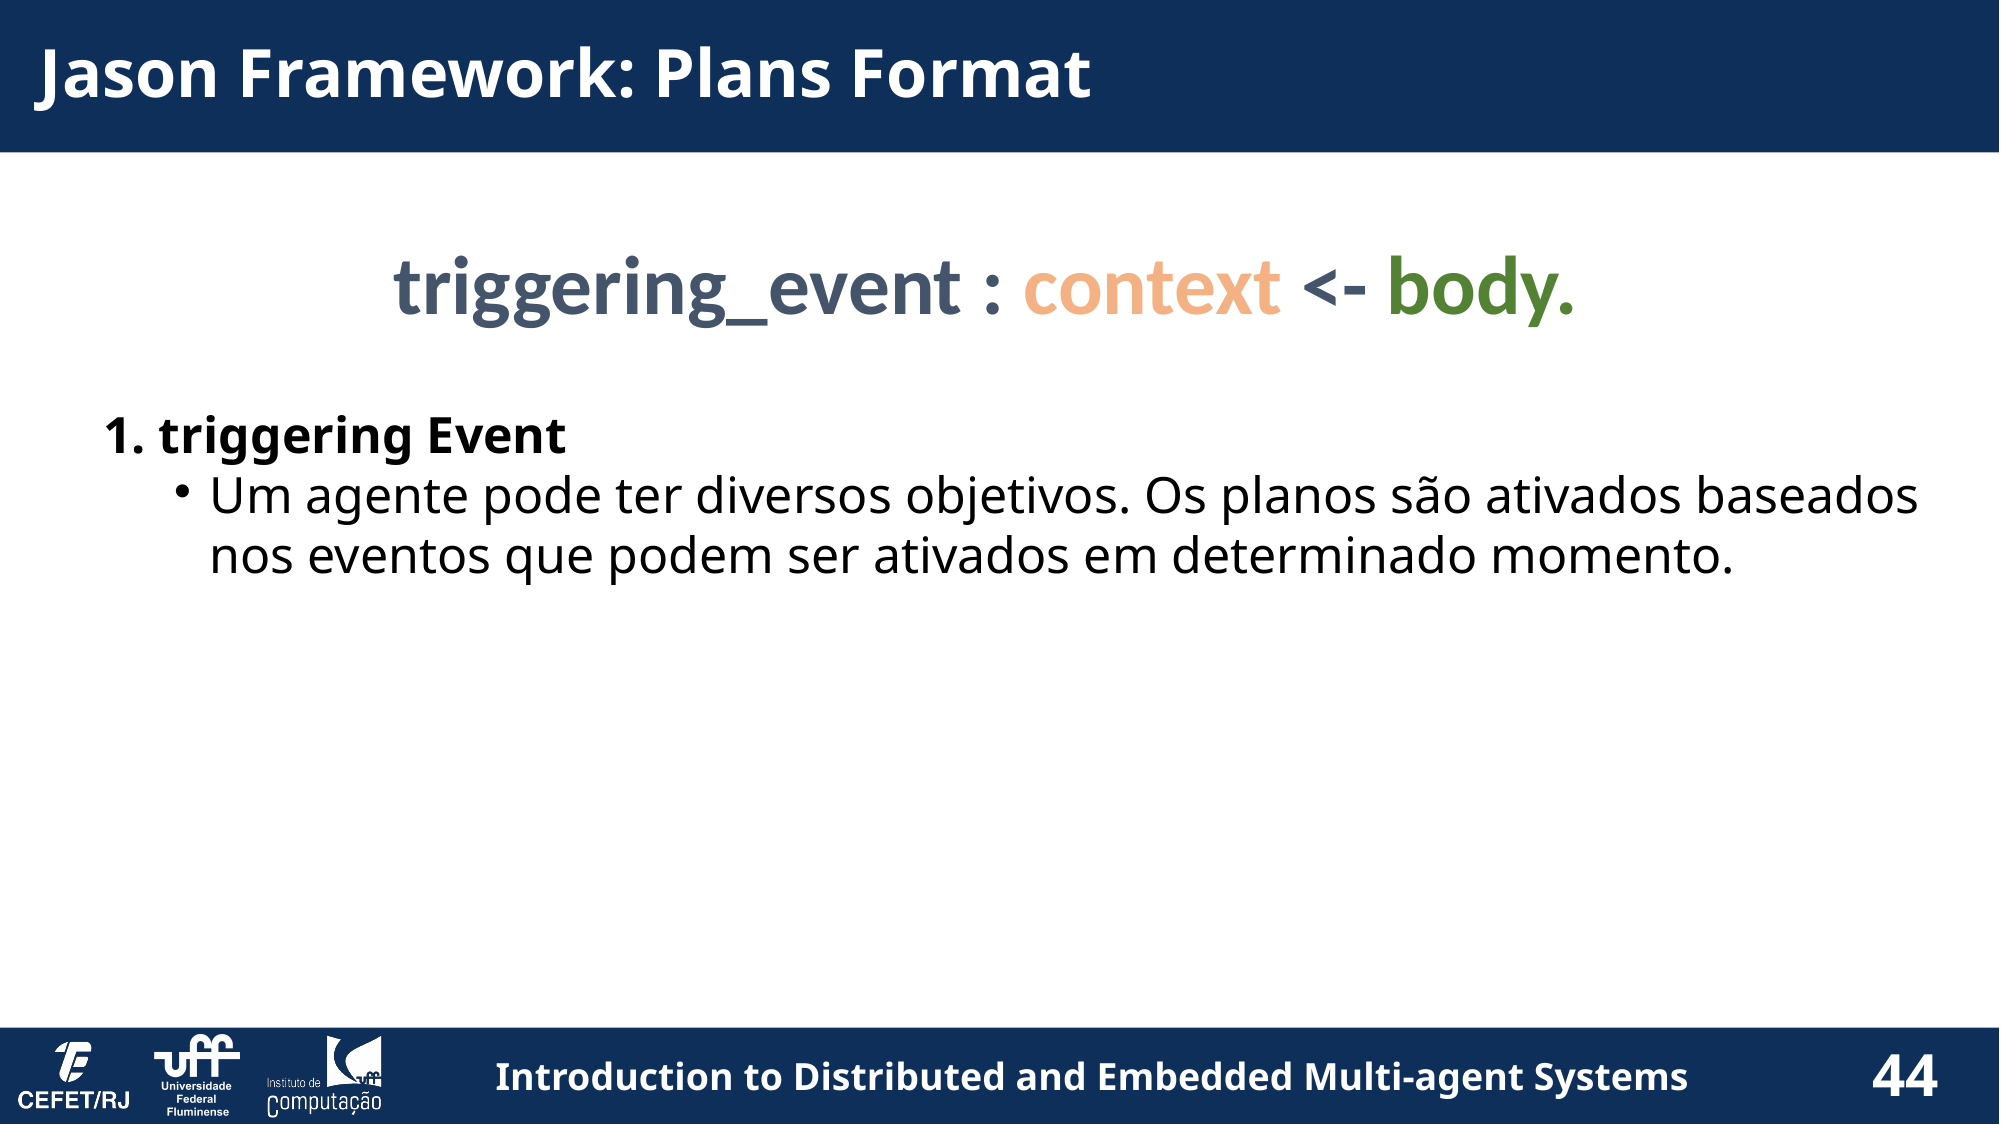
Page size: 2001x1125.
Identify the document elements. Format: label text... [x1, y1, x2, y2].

text_box triggering_event : context <- body. [94, 224, 1896, 336]
text_box triggering Event Um agente pode ter diversos objetivos. Os planos são ativados baseados nos eventos que podem ser ativados em determinado momento. [88, 336, 2000, 712]
picture [18, 1021, 129, 1125]
text_box Jason Framework: Plans Format [25, 23, 1999, 119]
picture [153, 1033, 241, 1121]
picture [265, 1033, 383, 1118]
